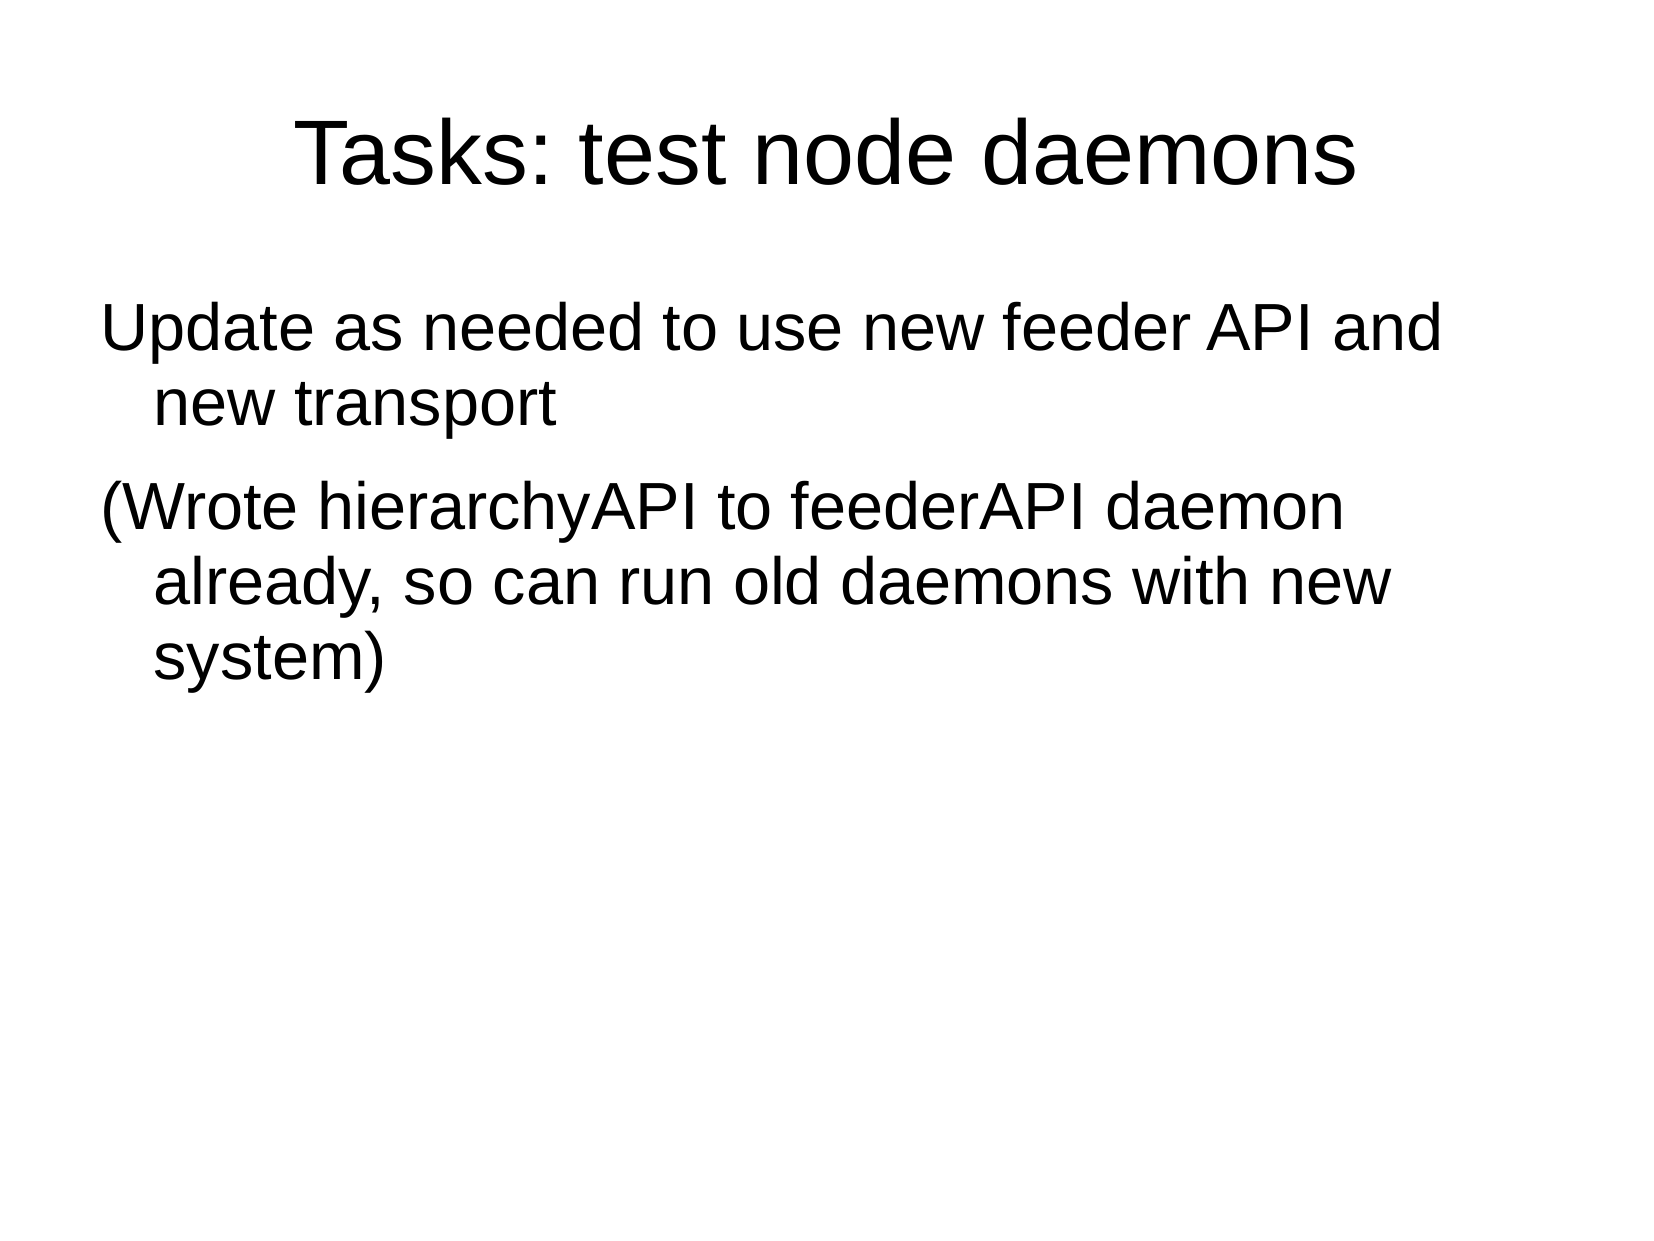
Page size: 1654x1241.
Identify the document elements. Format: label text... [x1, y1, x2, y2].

title Tasks: test node daemons [82, 56, 1571, 250]
list Update as needed to use new feeder API and new transport (Wrote hierarchyAPI to feederAPI daemon already, so can run old daemons with new system) [82, 290, 1571, 1094]
